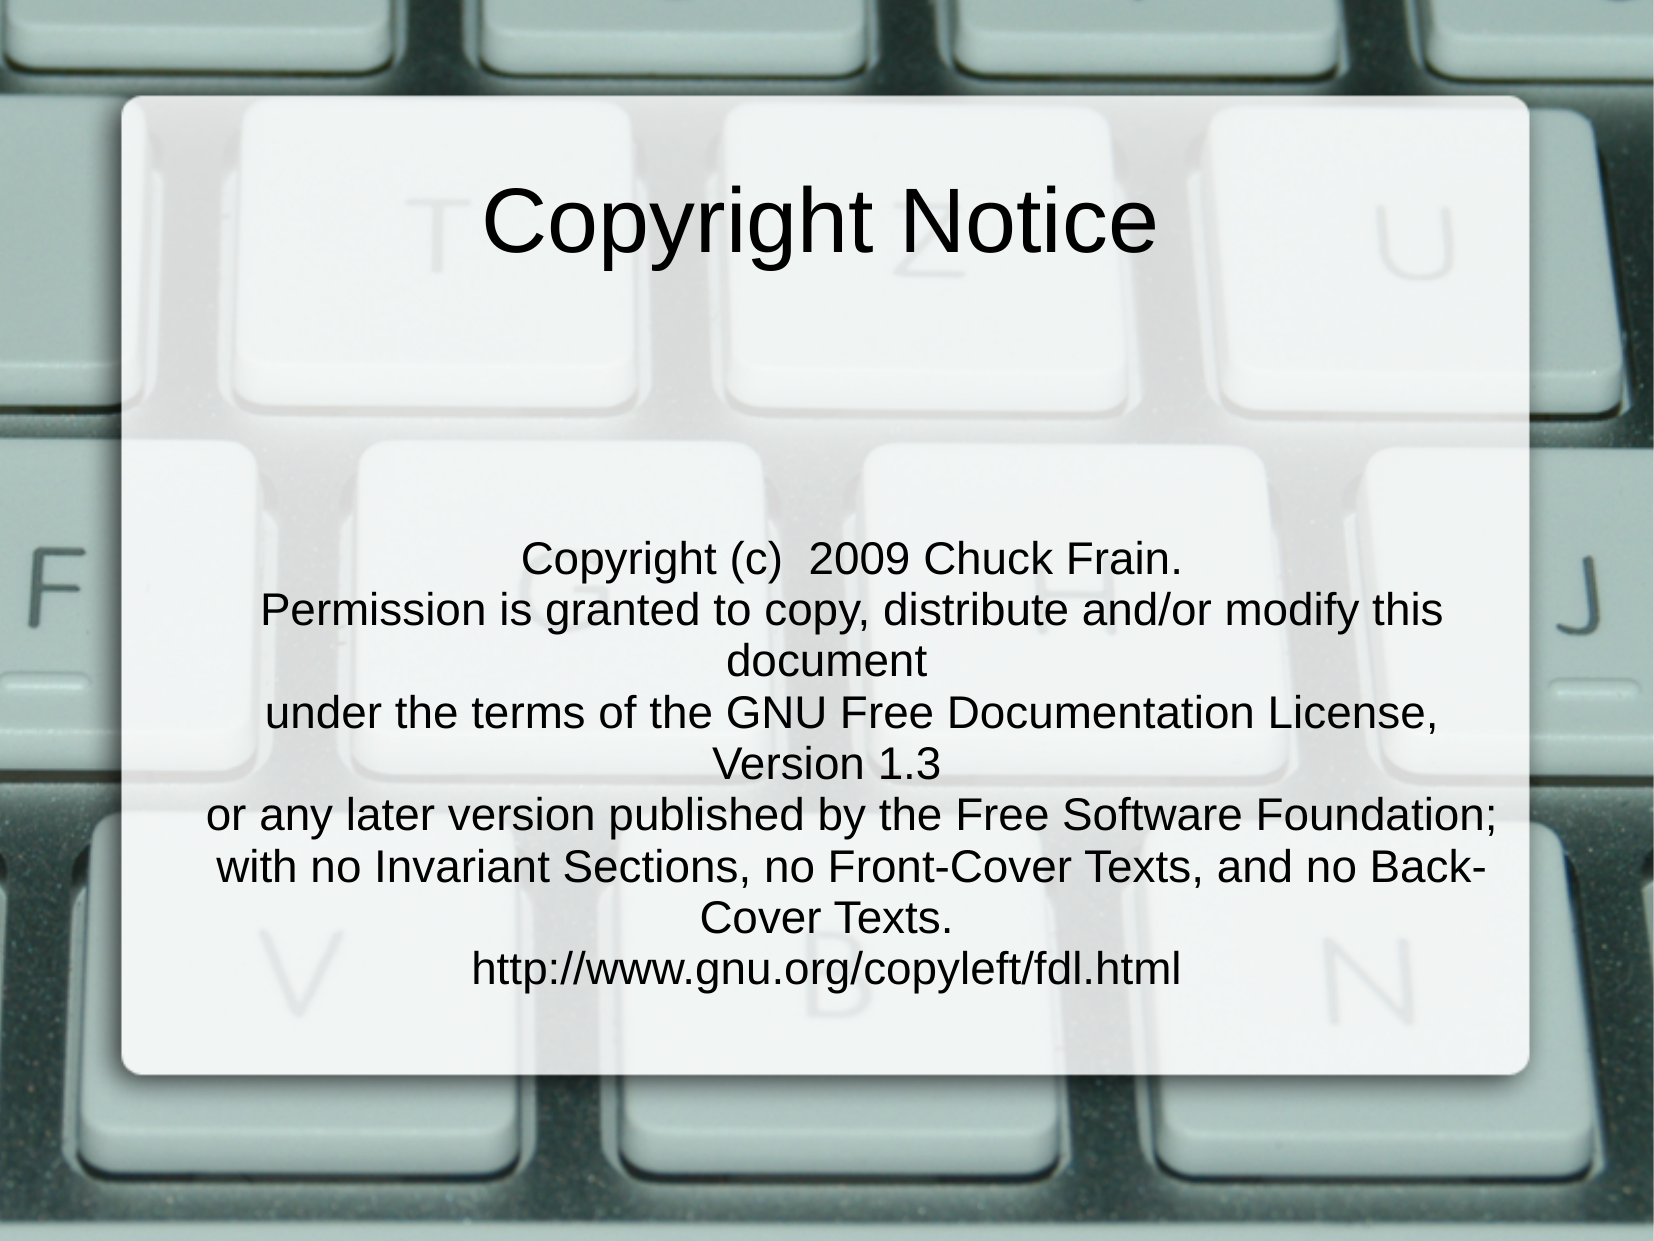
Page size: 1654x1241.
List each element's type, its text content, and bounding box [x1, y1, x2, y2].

title Copyright Notice [135, 125, 1506, 318]
subtitle Copyright (c) 2009 Chuck Frain. Permission is granted to copy, distribute and/or modify this document under the terms of the GNU Free Documentation License, Version 1.3 or any later version published by the Free Software Foundation; with no Invariant Sections, no Front-Cover Texts, and no Back-Cover Texts. http://www.gnu.org/copyleft/fdl.html [147, 361, 1506, 1166]
picture [0, 0, 1654, 1241]
